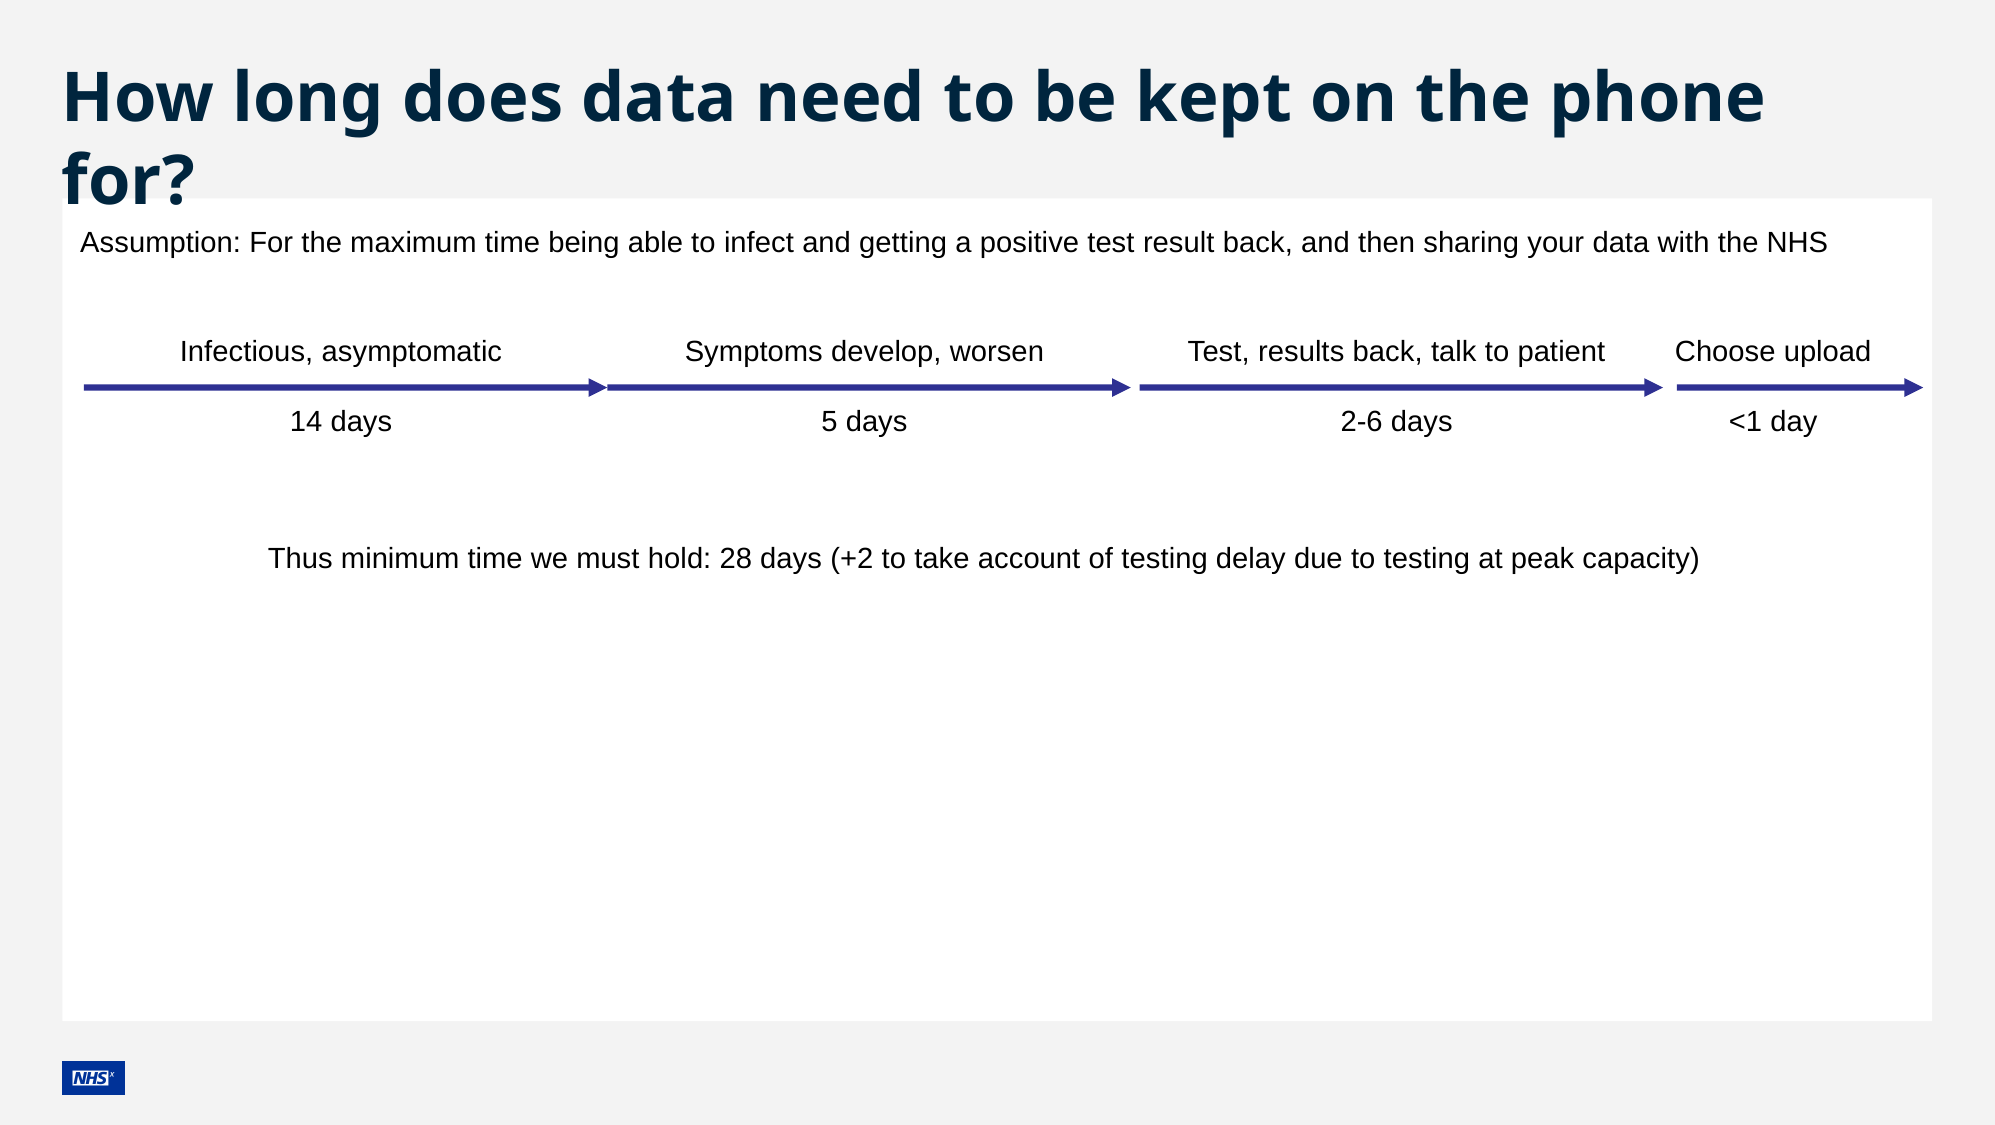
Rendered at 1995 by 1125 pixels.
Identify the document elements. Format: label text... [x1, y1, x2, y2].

text_box Test, results back, talk to patient 2-6 days [1139, 317, 1645, 446]
picture [62, 1061, 125, 1095]
text_box Symptoms develop, worsen 5 days [607, 317, 1122, 446]
text_box Assumption: For the maximum time being able to infect and getting a positive test result back, and then sharing your data with the NHS [65, 208, 1932, 279]
text_box Infectious, asymptomatic 14 days [83, 317, 599, 446]
text_box Choose upload <1 day [1645, 317, 1902, 446]
title How long does data need to be kept on the phone for? [41, 33, 1932, 120]
text_box Thus minimum time we must hold: 28 days (+2 to take account of testing delay due to testing at peak capacity) [252, 524, 1861, 725]
